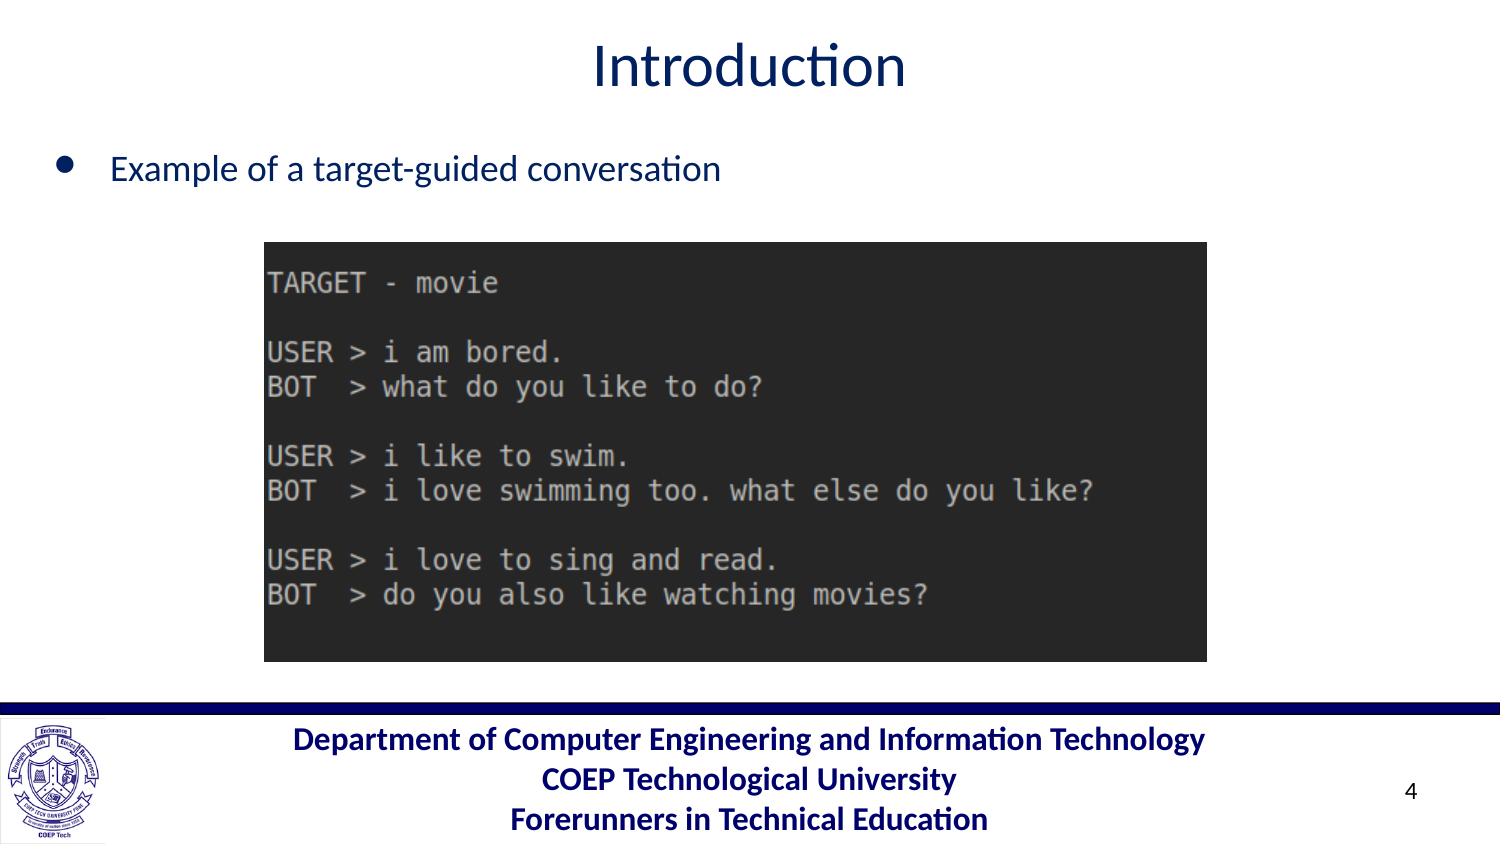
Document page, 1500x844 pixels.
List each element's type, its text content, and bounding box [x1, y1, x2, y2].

text_box Example of a target-guided conversation [34, 137, 1436, 189]
text_box [0, 702, 264, 715]
picture [264, 242, 1207, 662]
text_box Introduction [7, 9, 1493, 100]
text_box 4 [1235, 768, 1418, 805]
text_box [0, 718, 106, 844]
text_box Department of Computer Engineering and Information Technology COEP Technological University Forerunners in Technical Education [264, 702, 1235, 837]
text_box [1235, 702, 1500, 715]
